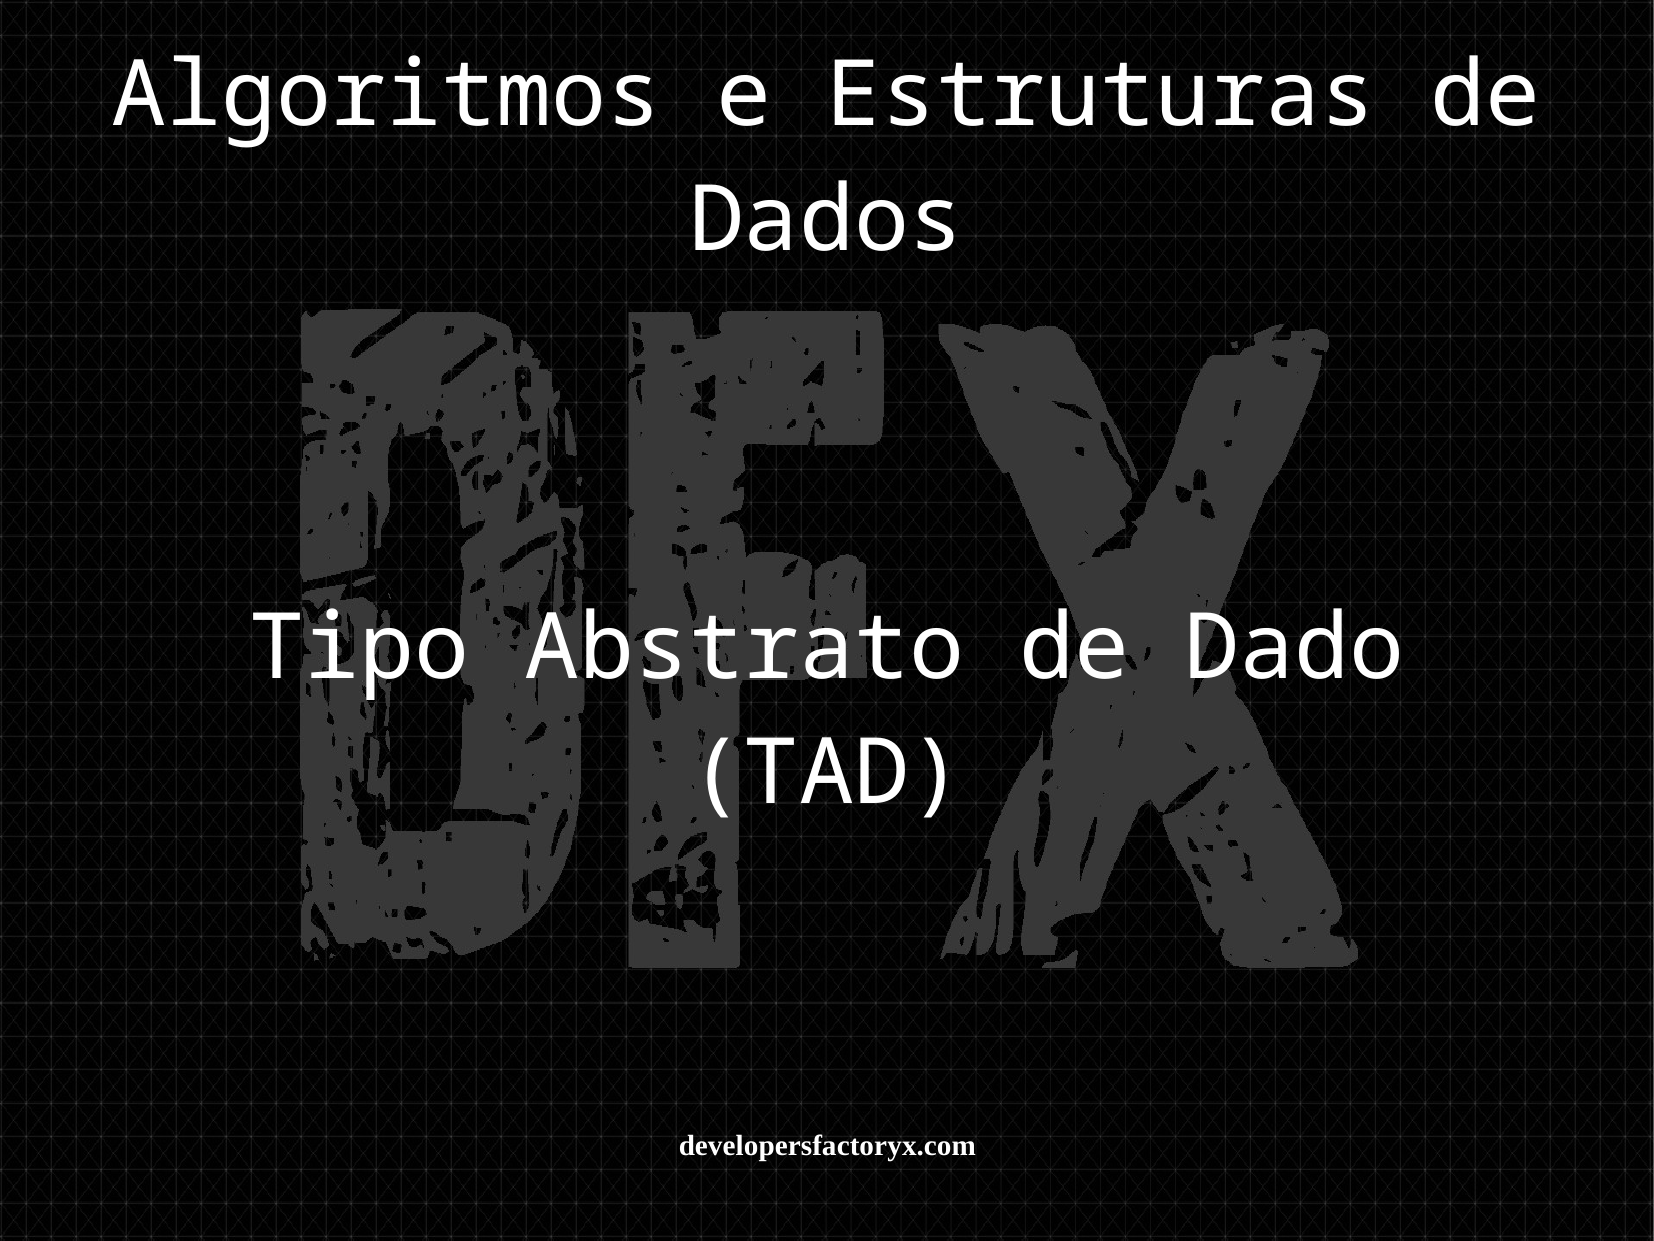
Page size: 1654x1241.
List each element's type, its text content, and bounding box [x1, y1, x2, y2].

title Algoritmos e Estruturas de Dados [82, 61, 1571, 245]
title Tipo Abstrato de Dado (TAD) [82, 614, 1571, 798]
picture [0, 0, 1654, 1241]
